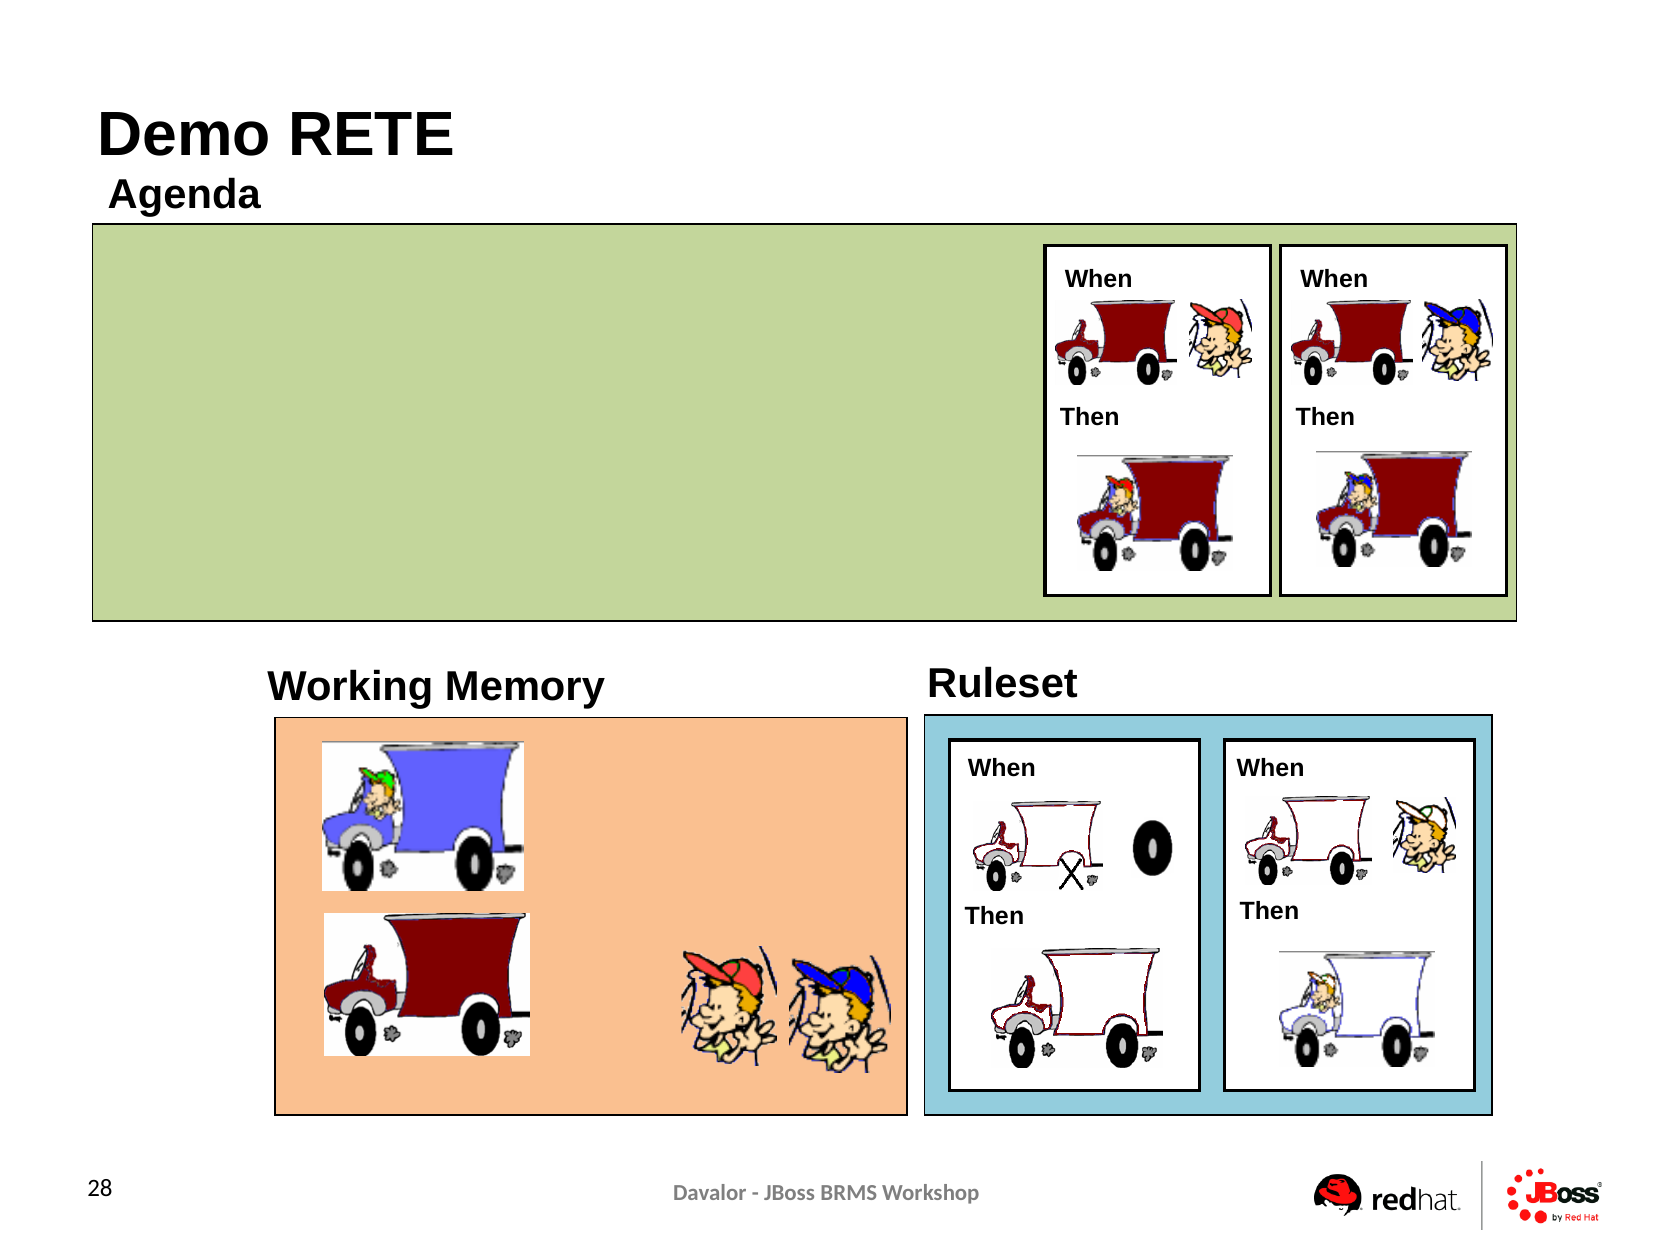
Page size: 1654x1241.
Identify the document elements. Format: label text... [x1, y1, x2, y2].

text_box Then [1045, 395, 1163, 441]
text_box Agenda [92, 163, 321, 229]
picture [324, 913, 530, 1056]
picture [1314, 1161, 1602, 1230]
text_box [275, 717, 907, 1115]
picture [1316, 451, 1472, 567]
picture [1055, 300, 1177, 385]
picture [1077, 455, 1233, 571]
text_box Working Memory [252, 655, 791, 721]
picture [1279, 951, 1435, 1067]
text_box When [1285, 258, 1398, 304]
text_box When [952, 746, 1091, 792]
picture [991, 948, 1163, 1068]
picture [1291, 300, 1413, 385]
picture [1188, 299, 1252, 378]
picture [973, 801, 1103, 891]
text_box [93, 224, 1517, 621]
title Demo RETE [82, 95, 1571, 226]
text_box Then [949, 895, 1087, 941]
picture [1245, 796, 1372, 885]
picture [322, 741, 524, 891]
picture [1393, 797, 1456, 873]
text_box [924, 715, 1492, 1115]
text_box When [1221, 746, 1360, 792]
picture [789, 954, 891, 1073]
text_box Ruleset [911, 652, 1300, 718]
text_box Then [1280, 395, 1394, 441]
text_box Then [1224, 890, 1362, 936]
picture [680, 946, 777, 1066]
text_box When [1049, 258, 1163, 304]
picture [1131, 817, 1174, 878]
picture [1422, 298, 1493, 381]
